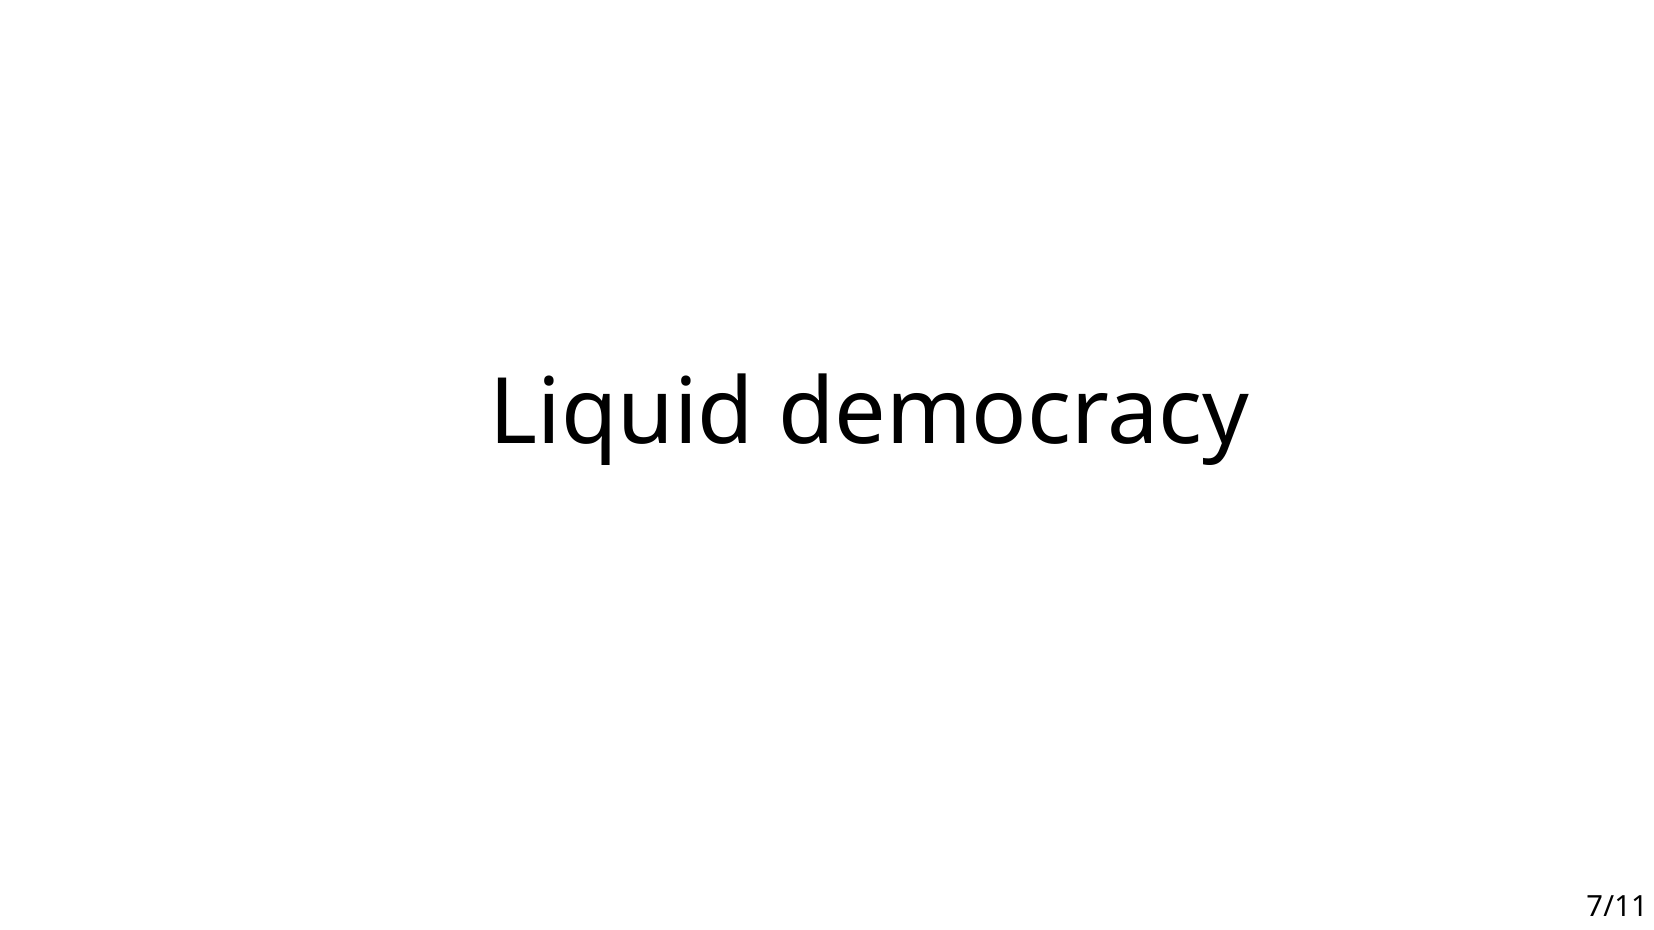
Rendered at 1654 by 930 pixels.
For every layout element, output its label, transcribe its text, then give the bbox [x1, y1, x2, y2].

title Liquid democracy [179, 330, 1561, 486]
